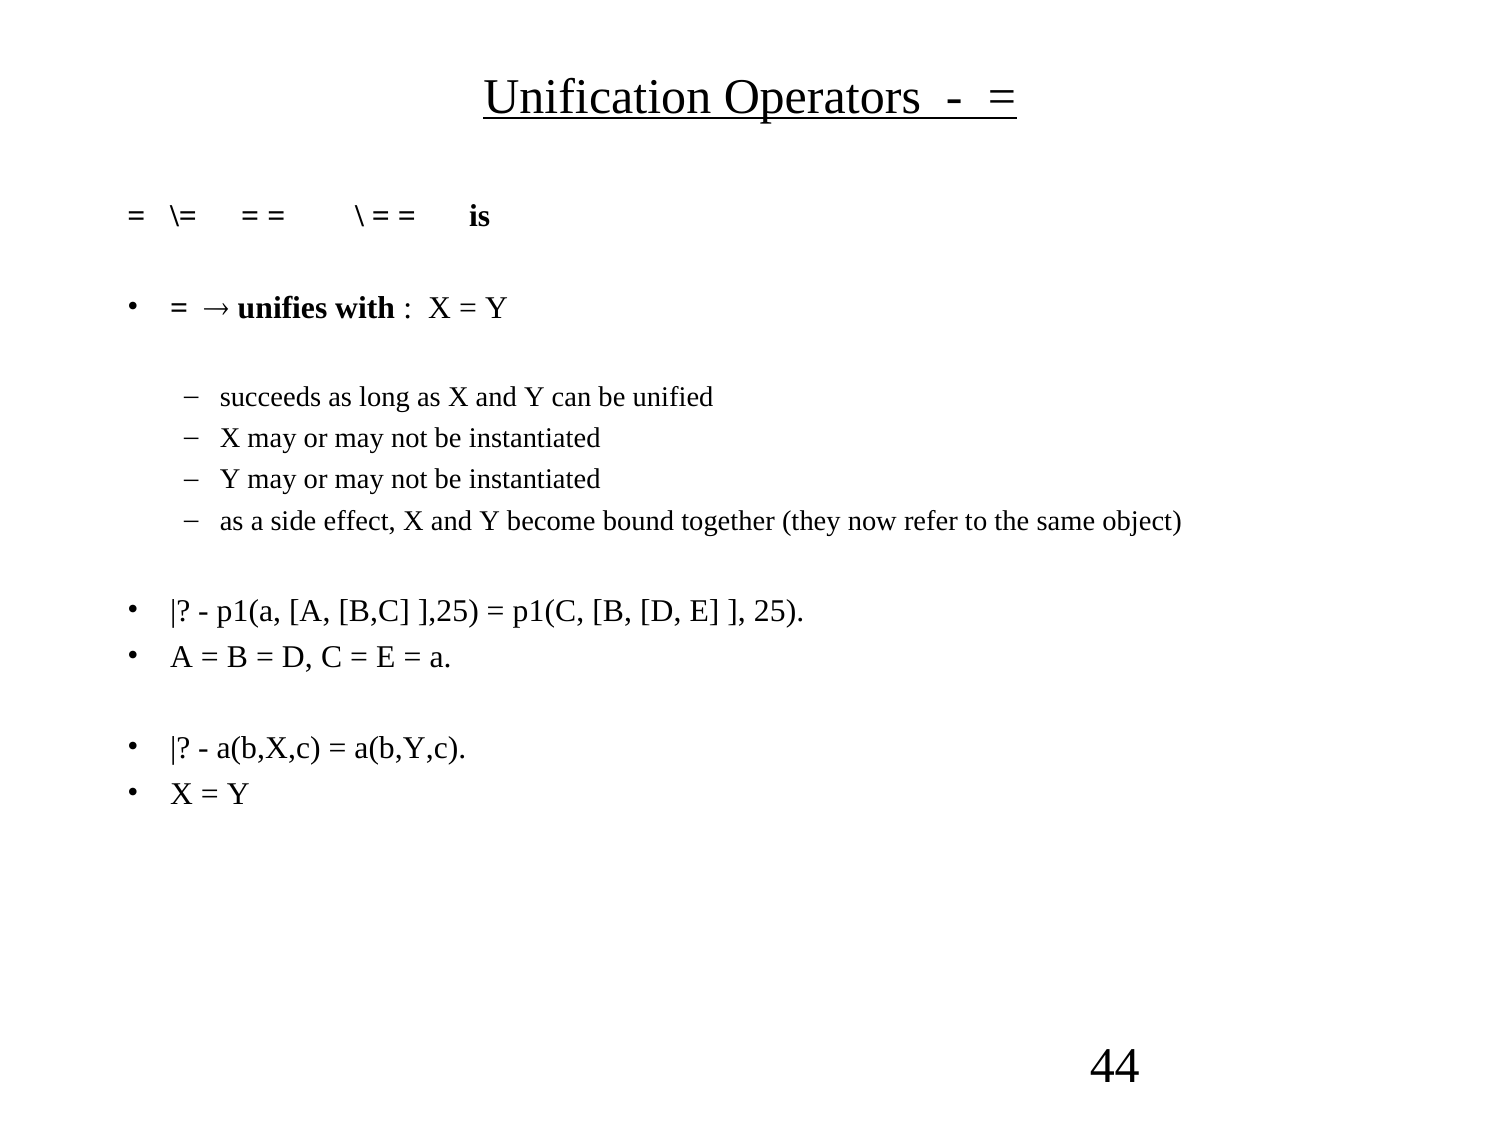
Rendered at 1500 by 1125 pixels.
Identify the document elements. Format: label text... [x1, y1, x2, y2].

title Unification Operators - = [112, 0, 1388, 187]
list = \= = = \ = = is =  unifies with : X = Y succeeds as long as X and Y can be unified X may or may not be instantiated Y may or may not be instantiated as a side effect, X and Y become bound together (they now refer to the same object) |? - p1(a, [A, [B,C] ],25) = p1(C, [B, [D, E] ], 25). A = B = D, C = E = a. |? - a(b,X,c) = a(b,Y,c). X = Y [112, 187, 1388, 863]
